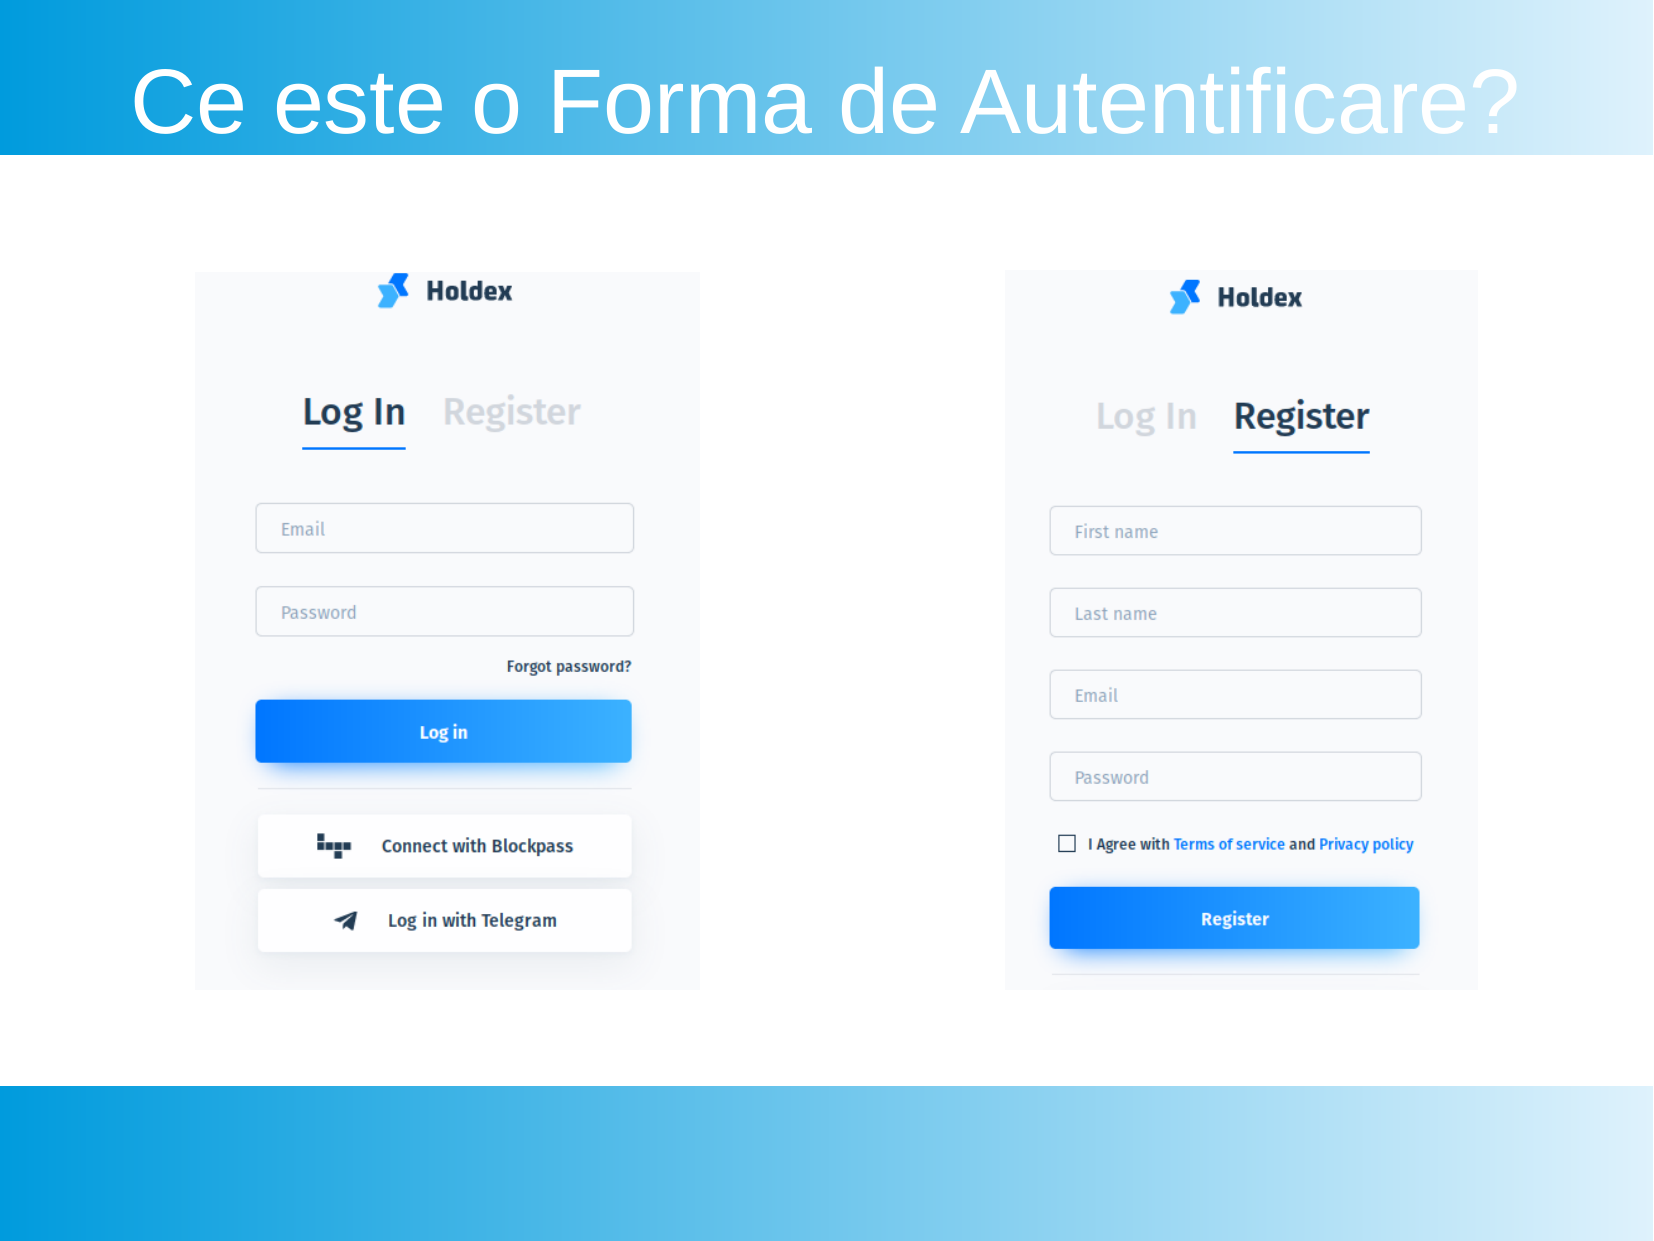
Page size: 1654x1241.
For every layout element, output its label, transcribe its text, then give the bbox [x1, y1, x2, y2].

picture [195, 272, 700, 991]
title Ce este o Forma de Autentificare? [82, 49, 1571, 155]
picture [1005, 270, 1478, 991]
